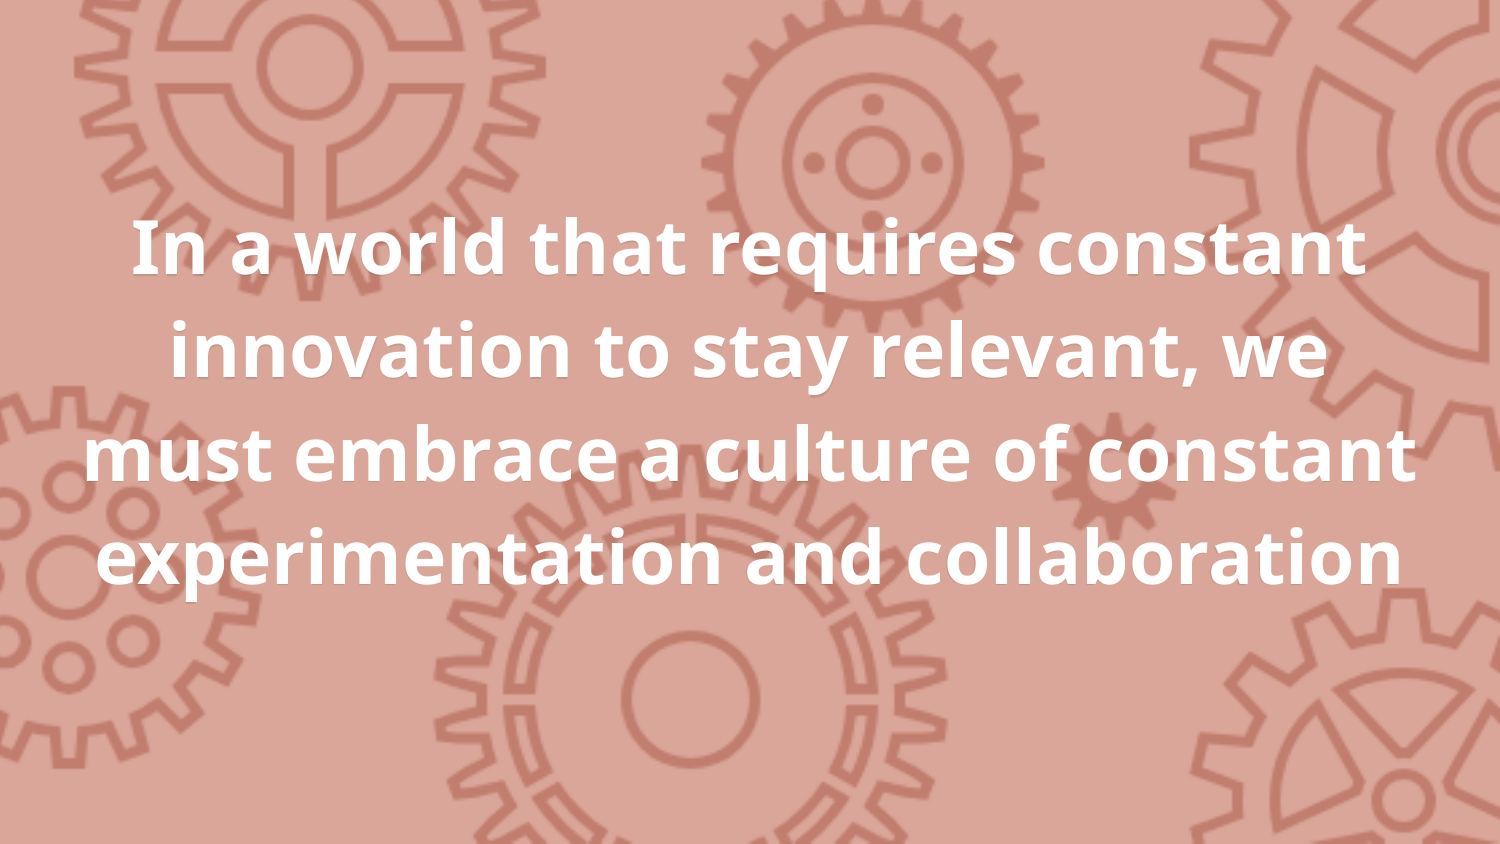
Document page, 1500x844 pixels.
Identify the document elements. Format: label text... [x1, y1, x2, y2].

text_box In a world that requires constant innovation to stay relevant, we must embrace a culture of constant experimentation and collaboration [64, 220, 1436, 565]
picture [0, 0, 1500, 844]
